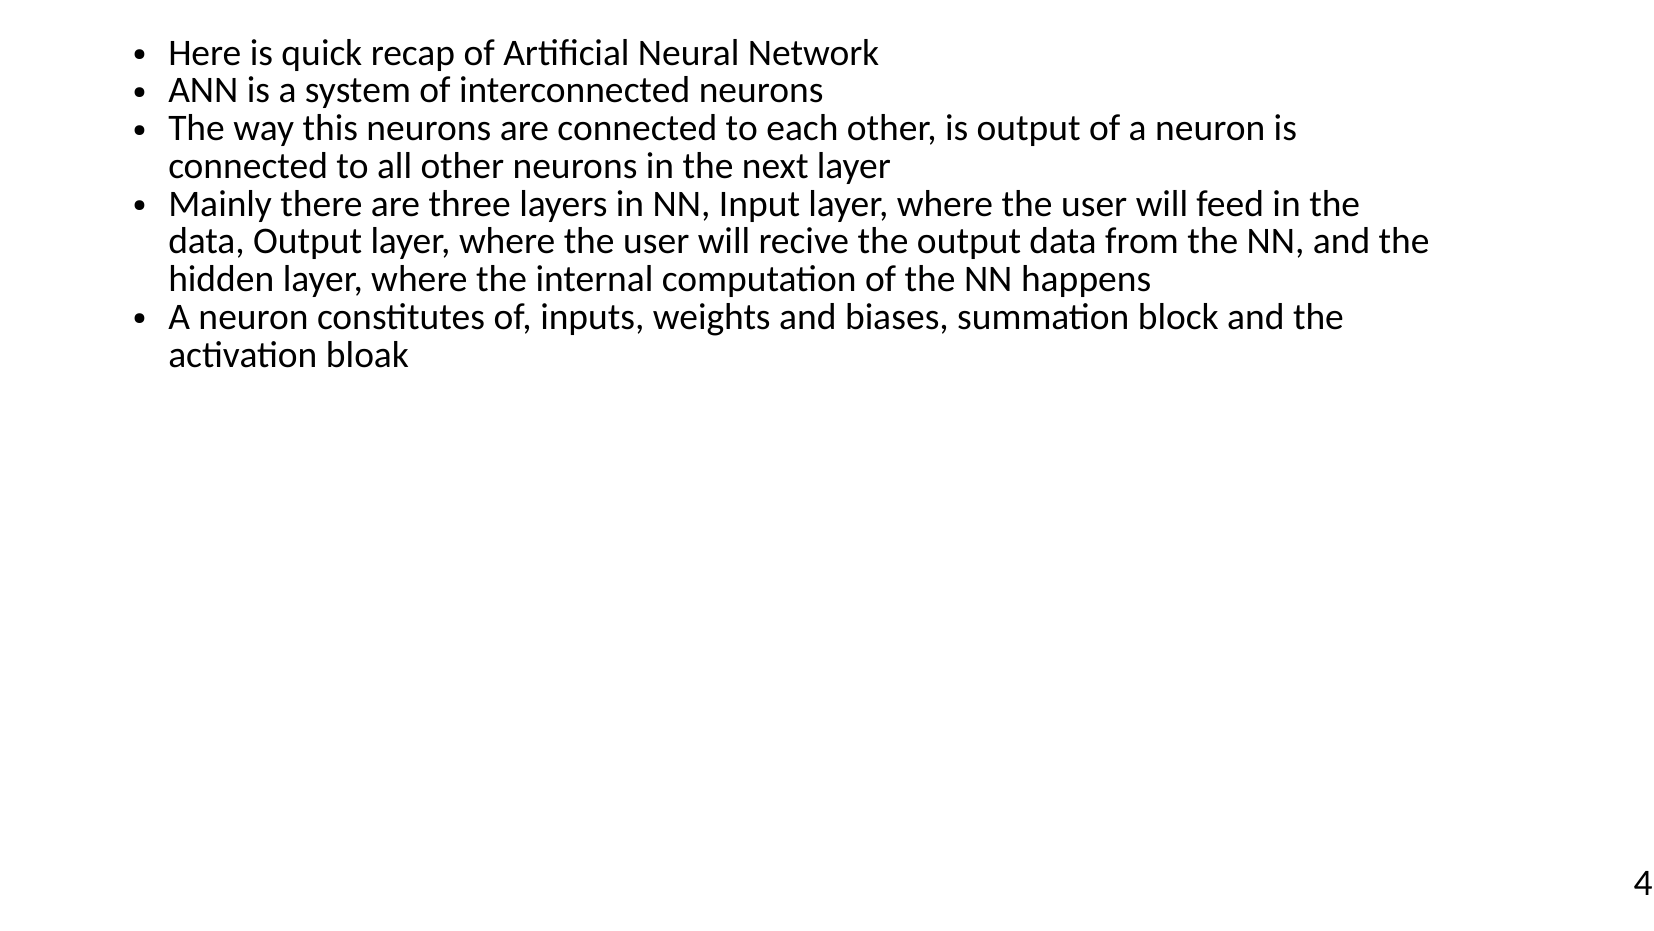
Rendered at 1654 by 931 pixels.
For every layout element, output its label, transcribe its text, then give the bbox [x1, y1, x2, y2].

text_box Here is quick recap of Artificial Neural Network ANN is a system of interconnected neurons The way this neurons are connected to each other, is output of a neuron is connected to all other neurons in the next layer Mainly there are three layers in NN, Input layer, where the user will feed in the data, Output layer, where the user will recive the output data from the NN, and the hidden layer, where the internal computation of the NN happens A neuron constitutes of, inputs, weights and biases, summation block and the activation bloak [118, 29, 1447, 384]
text_box <number> [1479, 860, 1654, 931]
